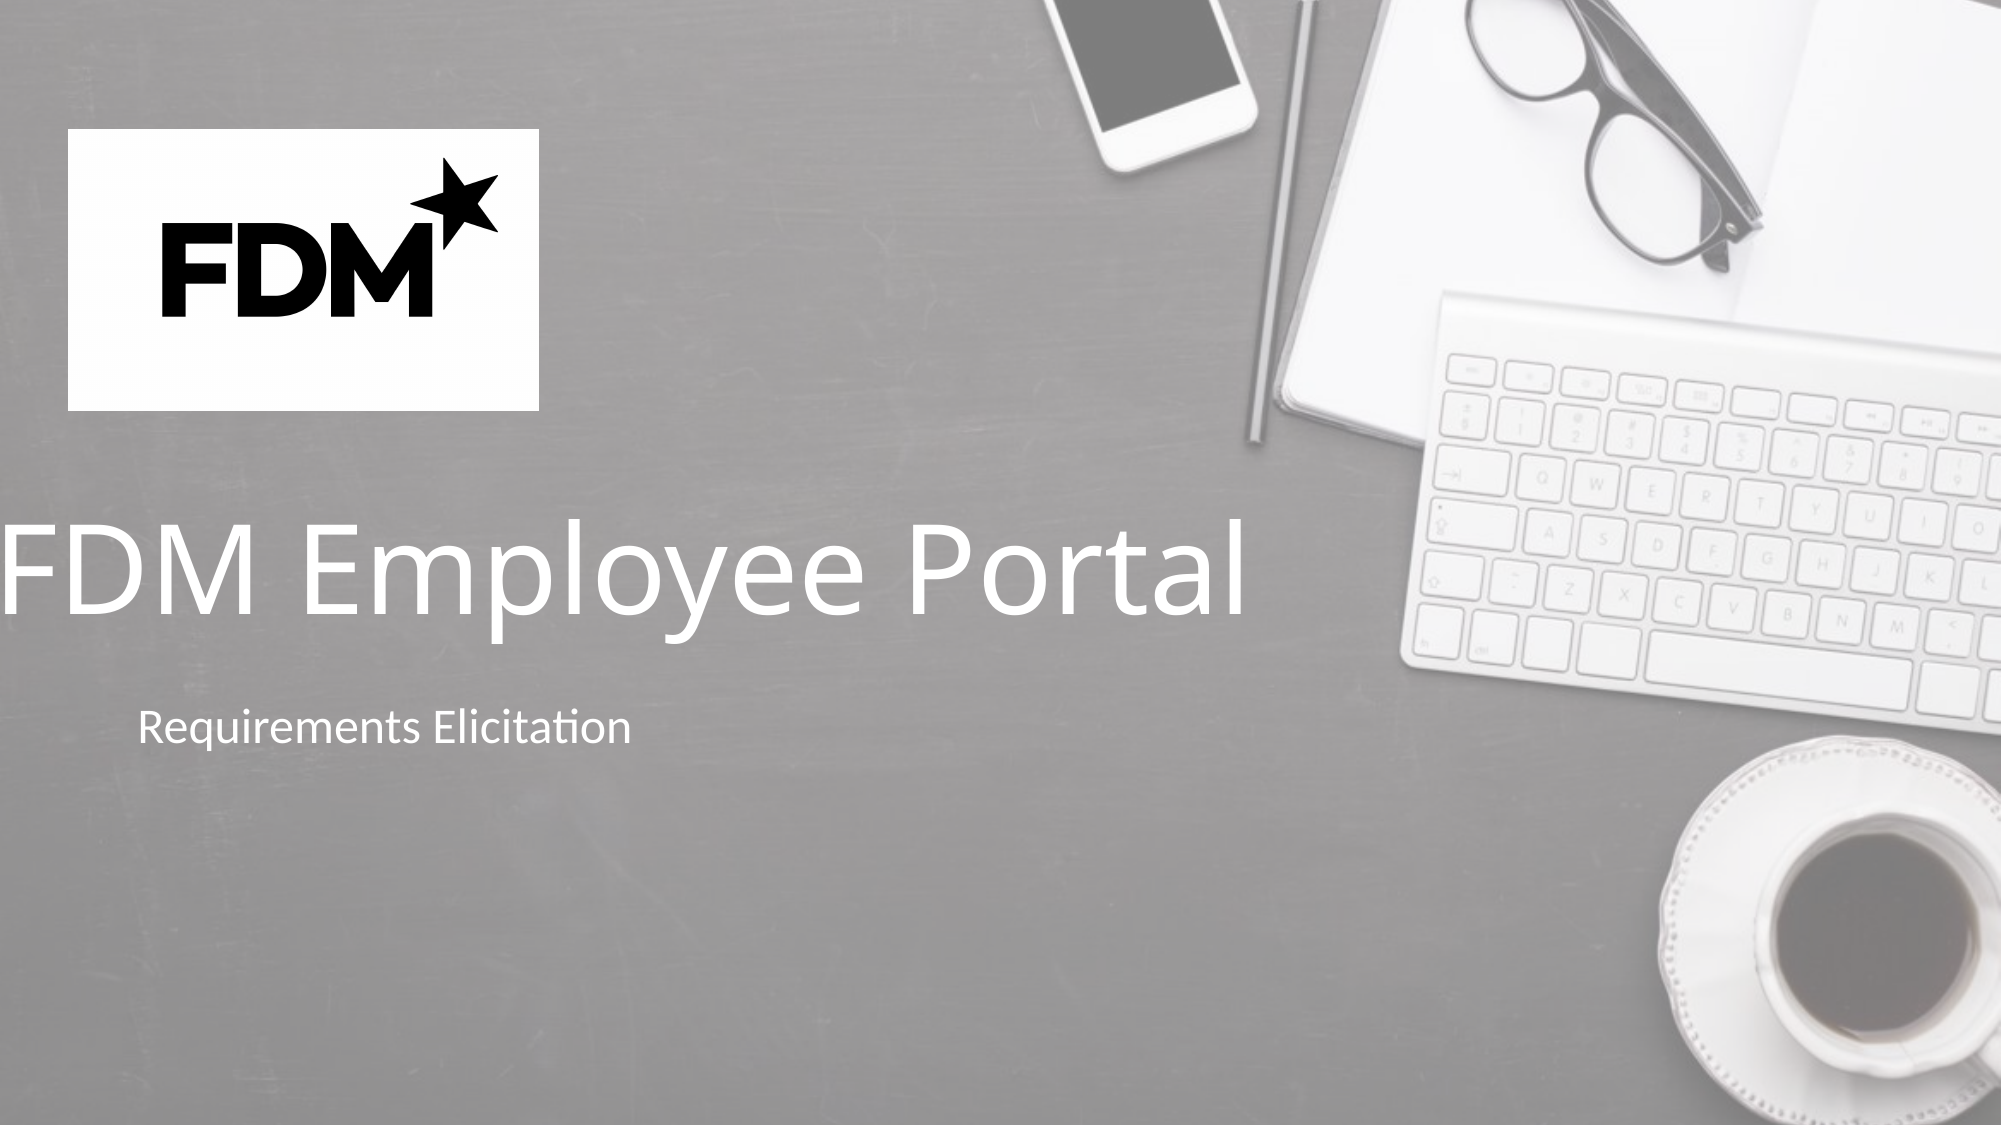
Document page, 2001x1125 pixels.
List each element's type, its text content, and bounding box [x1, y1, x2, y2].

title FDM Employee Portal [0, 173, 1390, 649]
picture [0, 0, 2000, 1125]
subtitle Requirements Elicitation [84, 693, 686, 784]
